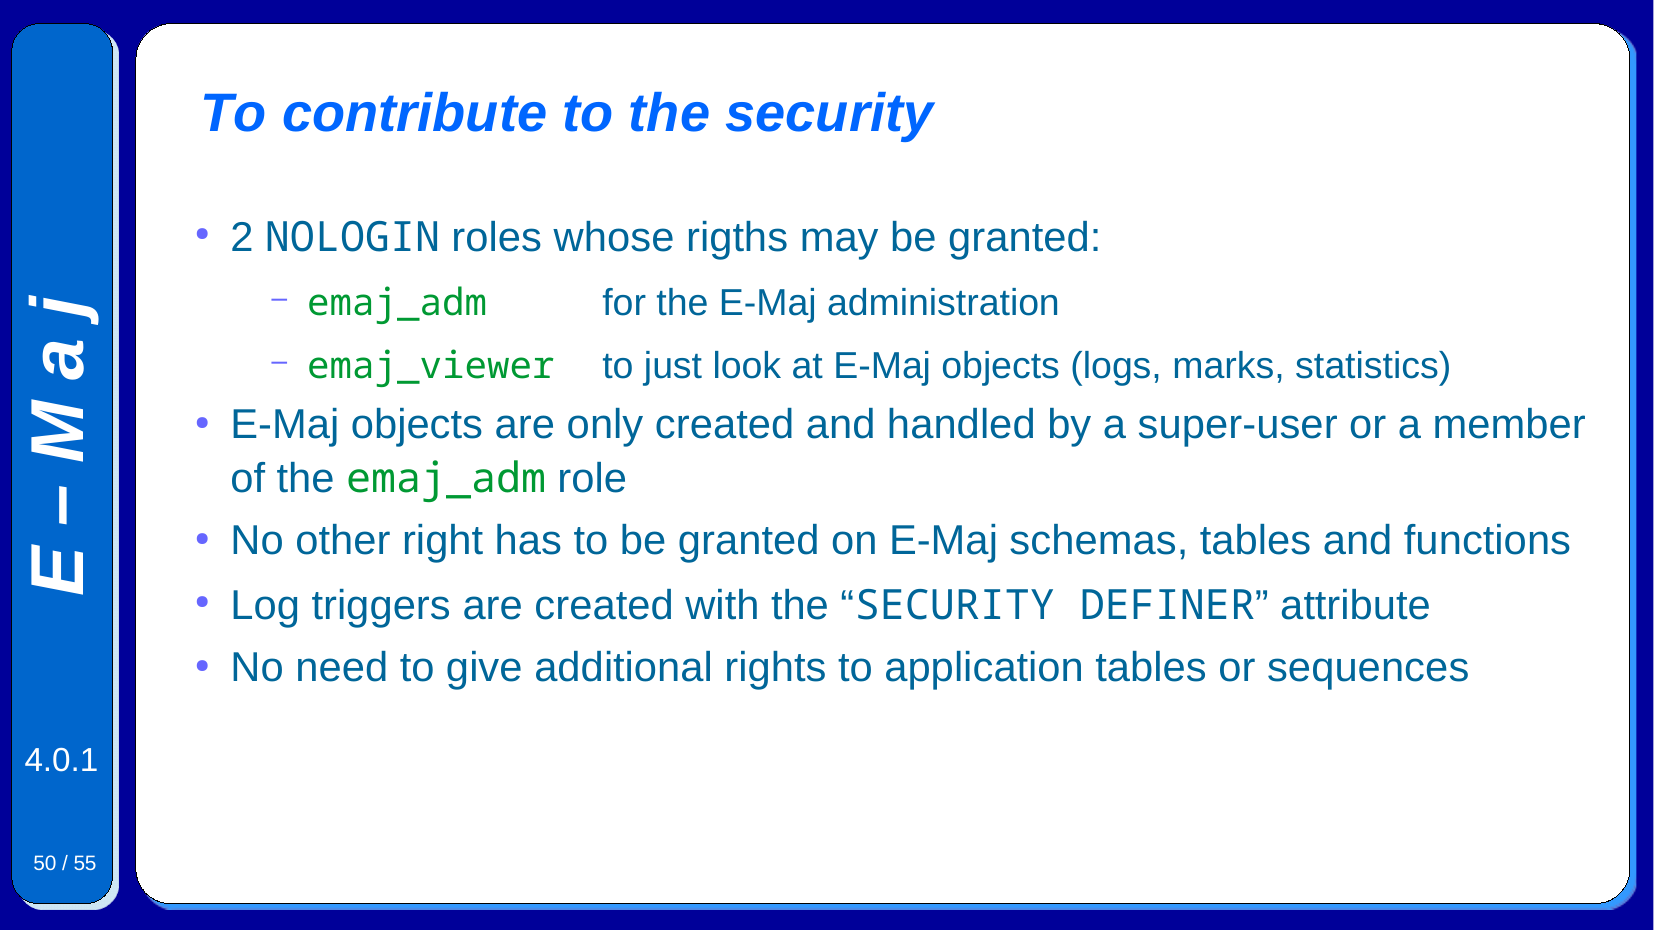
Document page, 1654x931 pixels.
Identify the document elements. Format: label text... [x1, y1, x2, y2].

title To contribute to the security [200, 34, 1575, 191]
list 2 NOLOGIN roles whose rigths may be granted: emaj_adm for the E-Maj administration emaj_viewer to just look at E-Maj objects (logs, marks, statistics) E-Maj objects are only created and handled by a super-user or a member of the emaj_adm role No other right has to be granted on E-Maj schemas, tables and functions Log triggers are created with the “SECURITY DEFINER” attribute No need to give additional rights to application tables or sequences [177, 206, 1587, 827]
